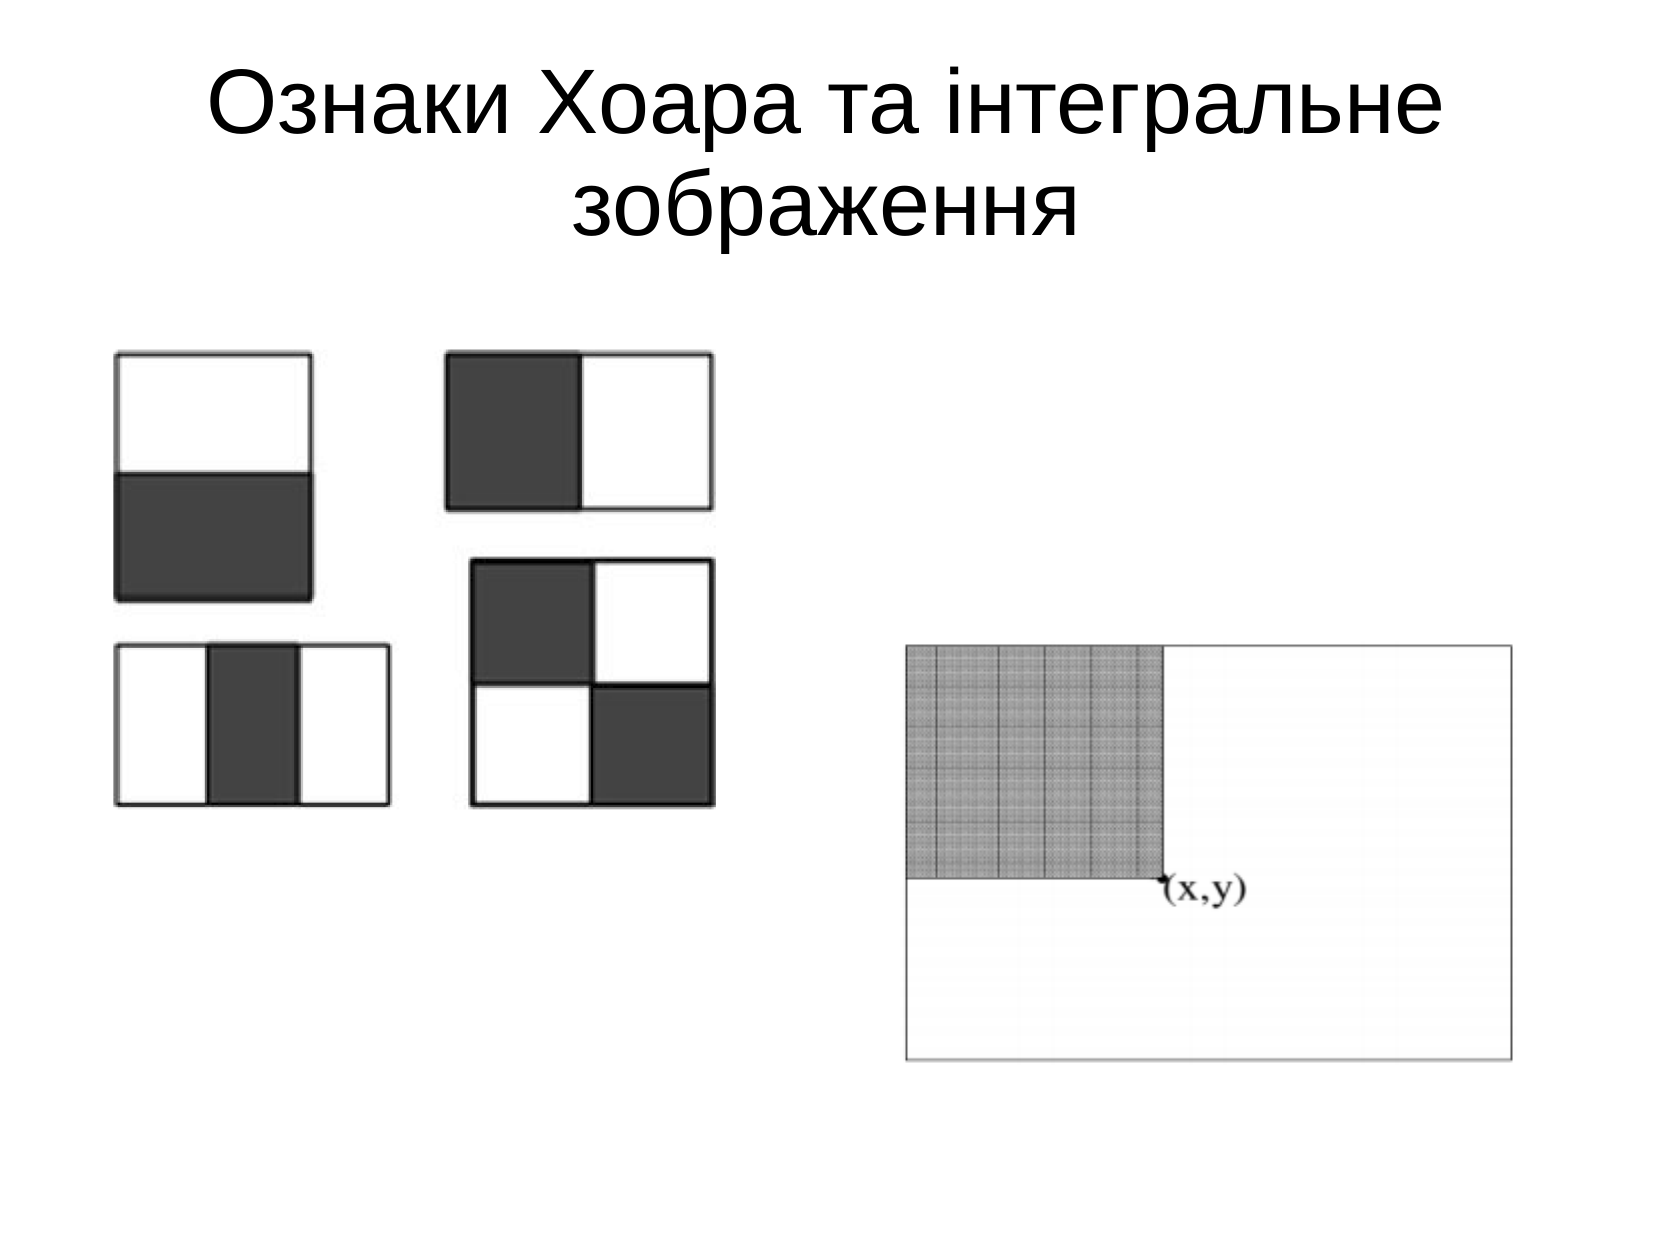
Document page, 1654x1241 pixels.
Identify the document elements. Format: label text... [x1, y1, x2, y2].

picture [90, 344, 736, 826]
picture [900, 641, 1517, 1066]
title Ознаки Хоара та інтегральне зображення [82, 49, 1571, 257]
